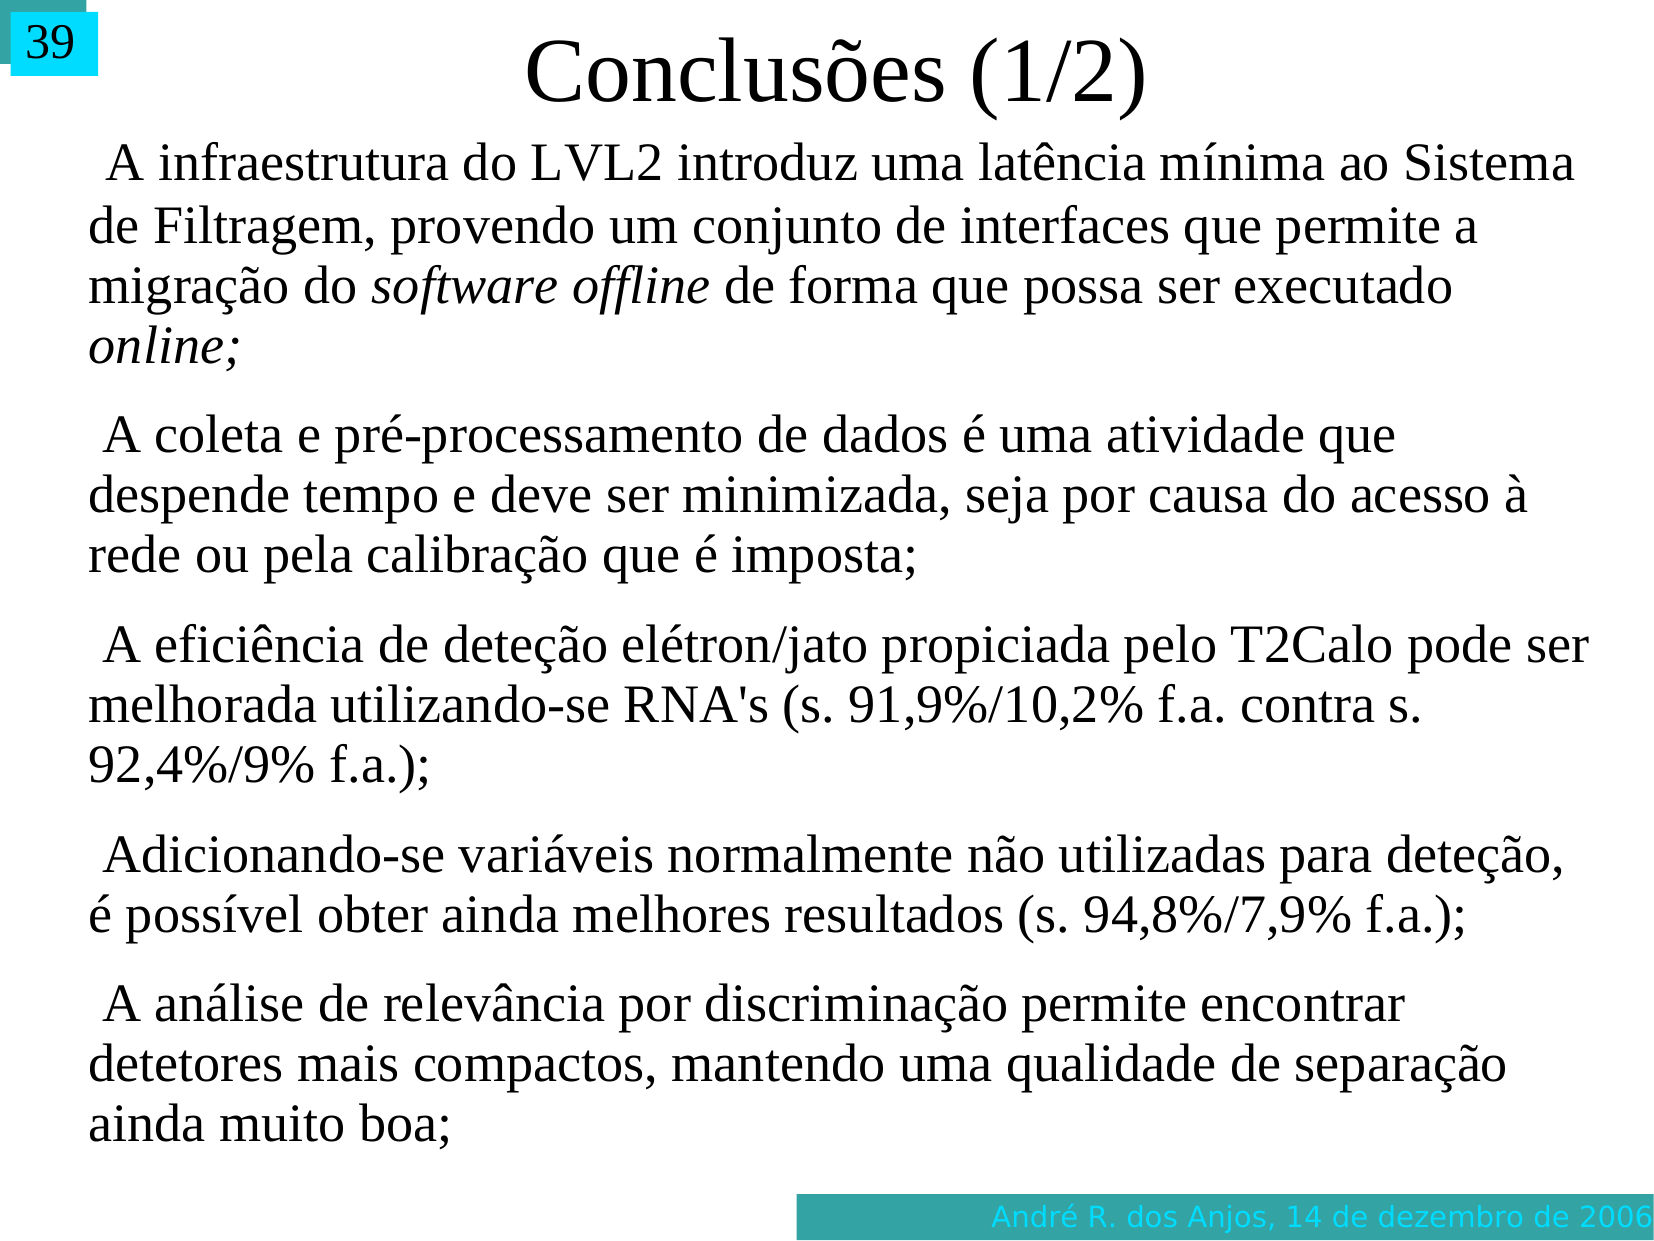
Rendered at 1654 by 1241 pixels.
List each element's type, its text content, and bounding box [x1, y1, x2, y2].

list A infraestrutura do LVL2 introduz uma latência mínima ao Sistema de Filtragem, provendo um conjunto de interfaces que permite a migração do software offline de forma que possa ser executado online; A coleta e pré-processamento de dados é uma atividade que despende tempo e deve ser minimizada, seja por causa do acesso à rede ou pela calibração que é imposta; A eficiência de deteção elétron/jato propiciada pelo T2Calo pode ser melhorada utilizando-se RNA's (s. 91,9%/10,2% f.a. contra s. 92,4%/9% f.a.); Adicionando-se variáveis normalmente não utilizadas para deteção, é possível obter ainda melhores resultados (s. 94,8%/7,9% f.a.); A análise de relevância por discriminação permite encontrar detetores mais compactos, mantendo uma qualidade de separação ainda muito boa; [88, 121, 1598, 1211]
title Conclusões (1/2) [130, 20, 1543, 121]
